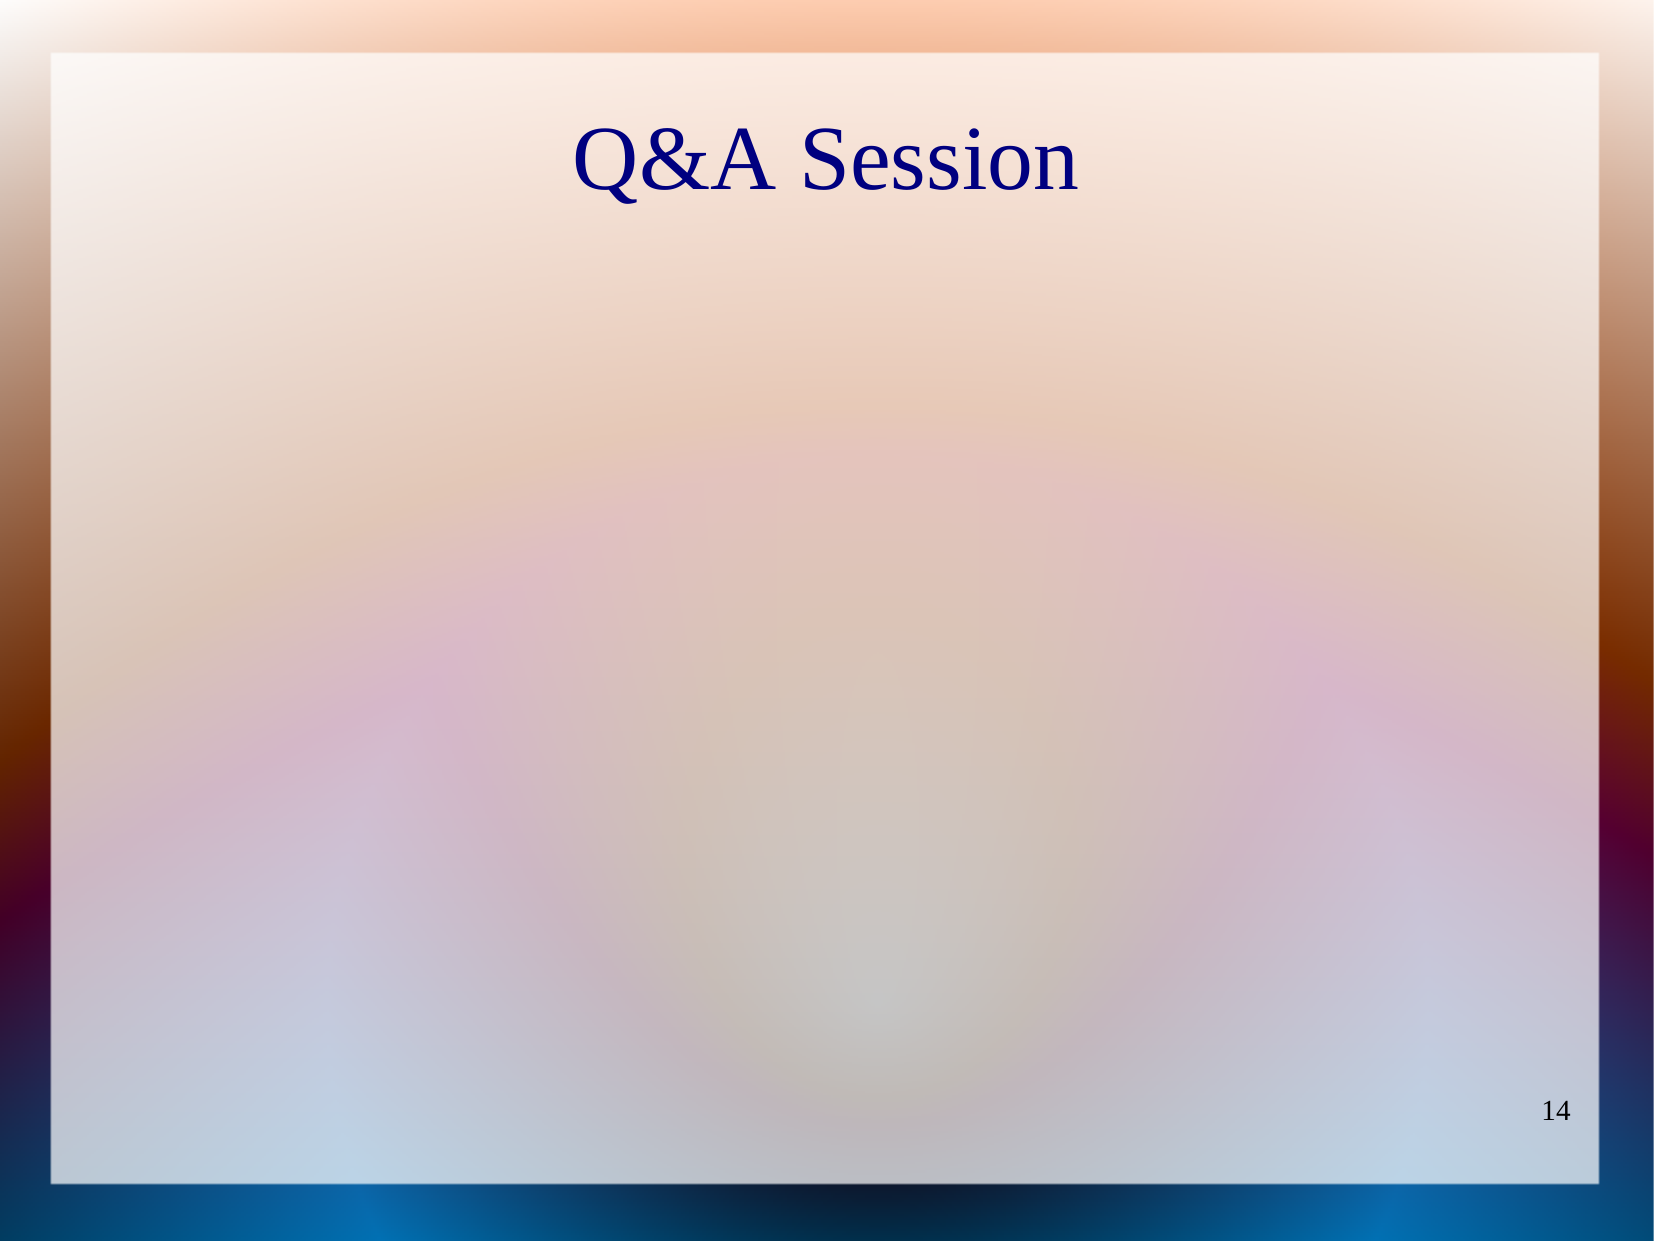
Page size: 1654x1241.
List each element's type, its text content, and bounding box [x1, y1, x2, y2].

picture [0, 0, 1654, 1241]
title Q&A Session [82, 55, 1571, 263]
